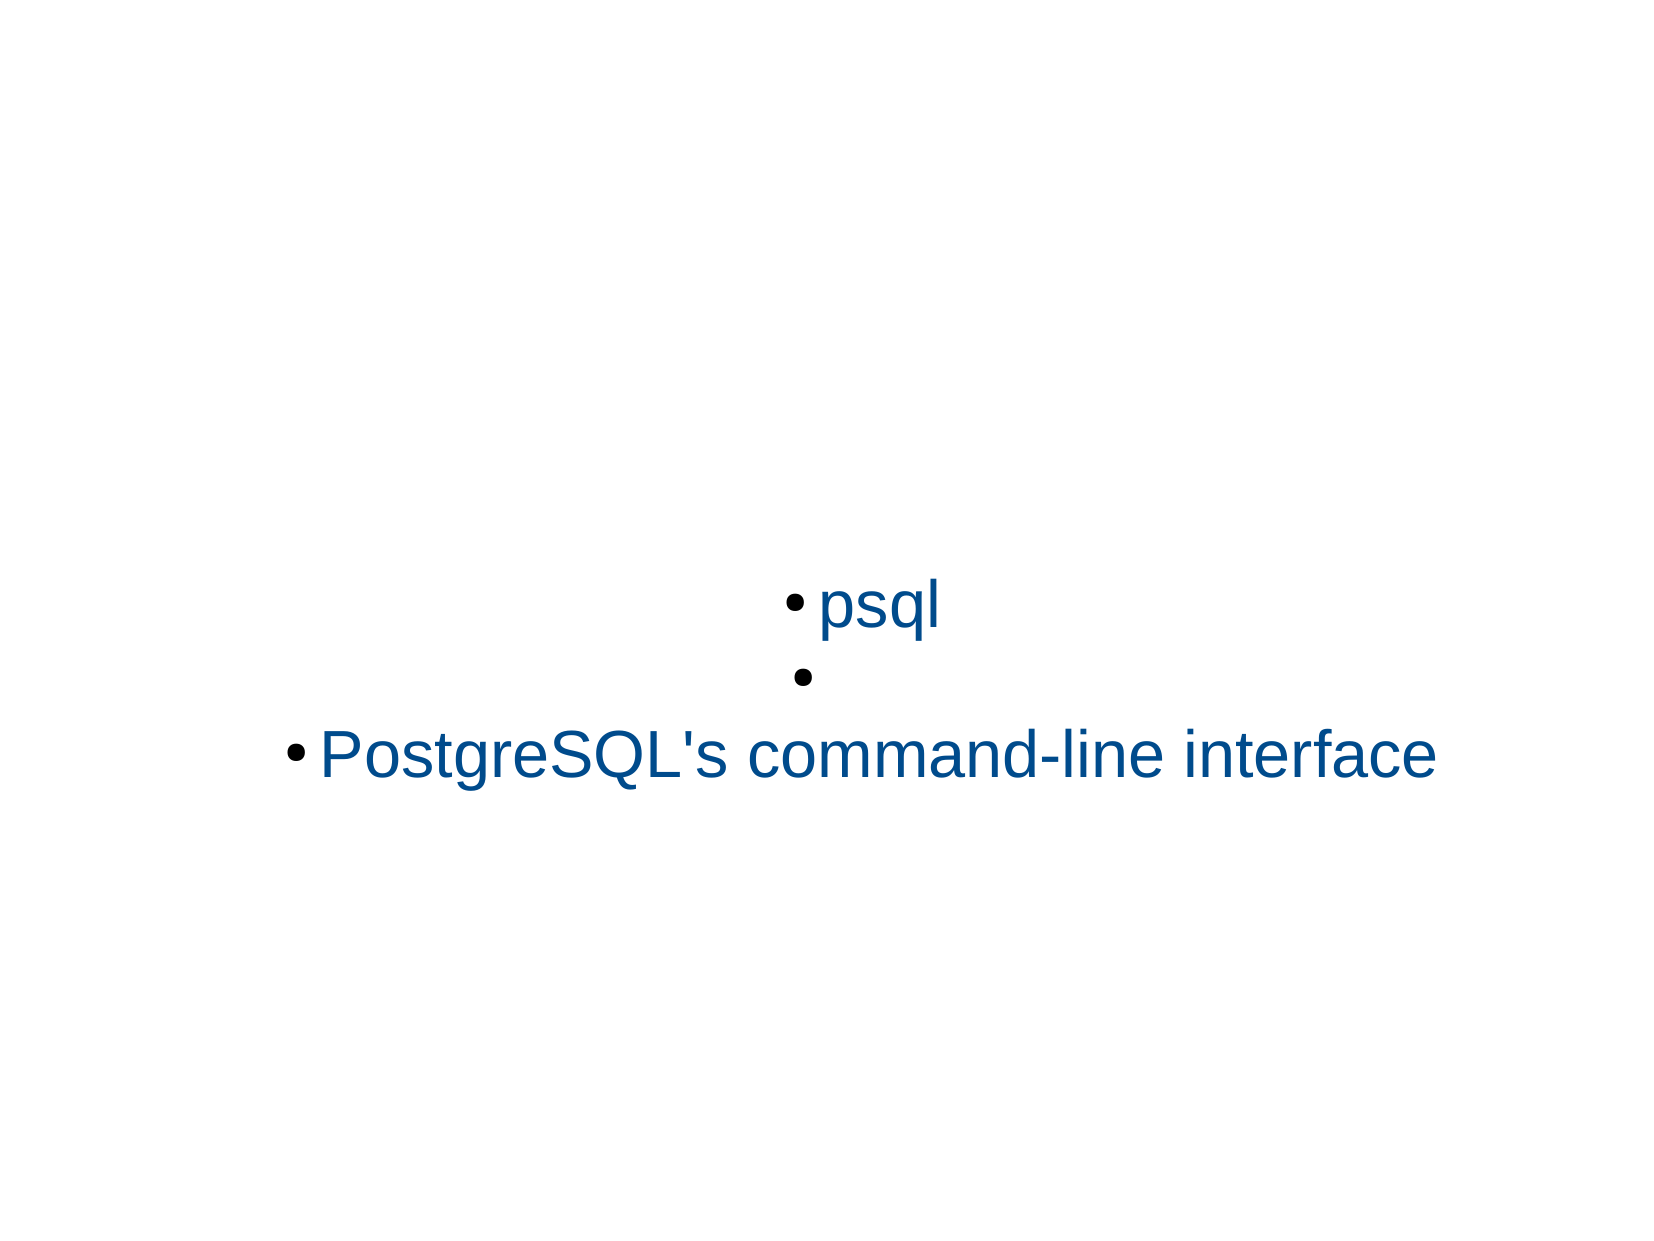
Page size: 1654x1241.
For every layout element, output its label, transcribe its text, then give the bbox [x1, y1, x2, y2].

subtitle psql PostgreSQL's command-line interface [29, 206, 1625, 1152]
